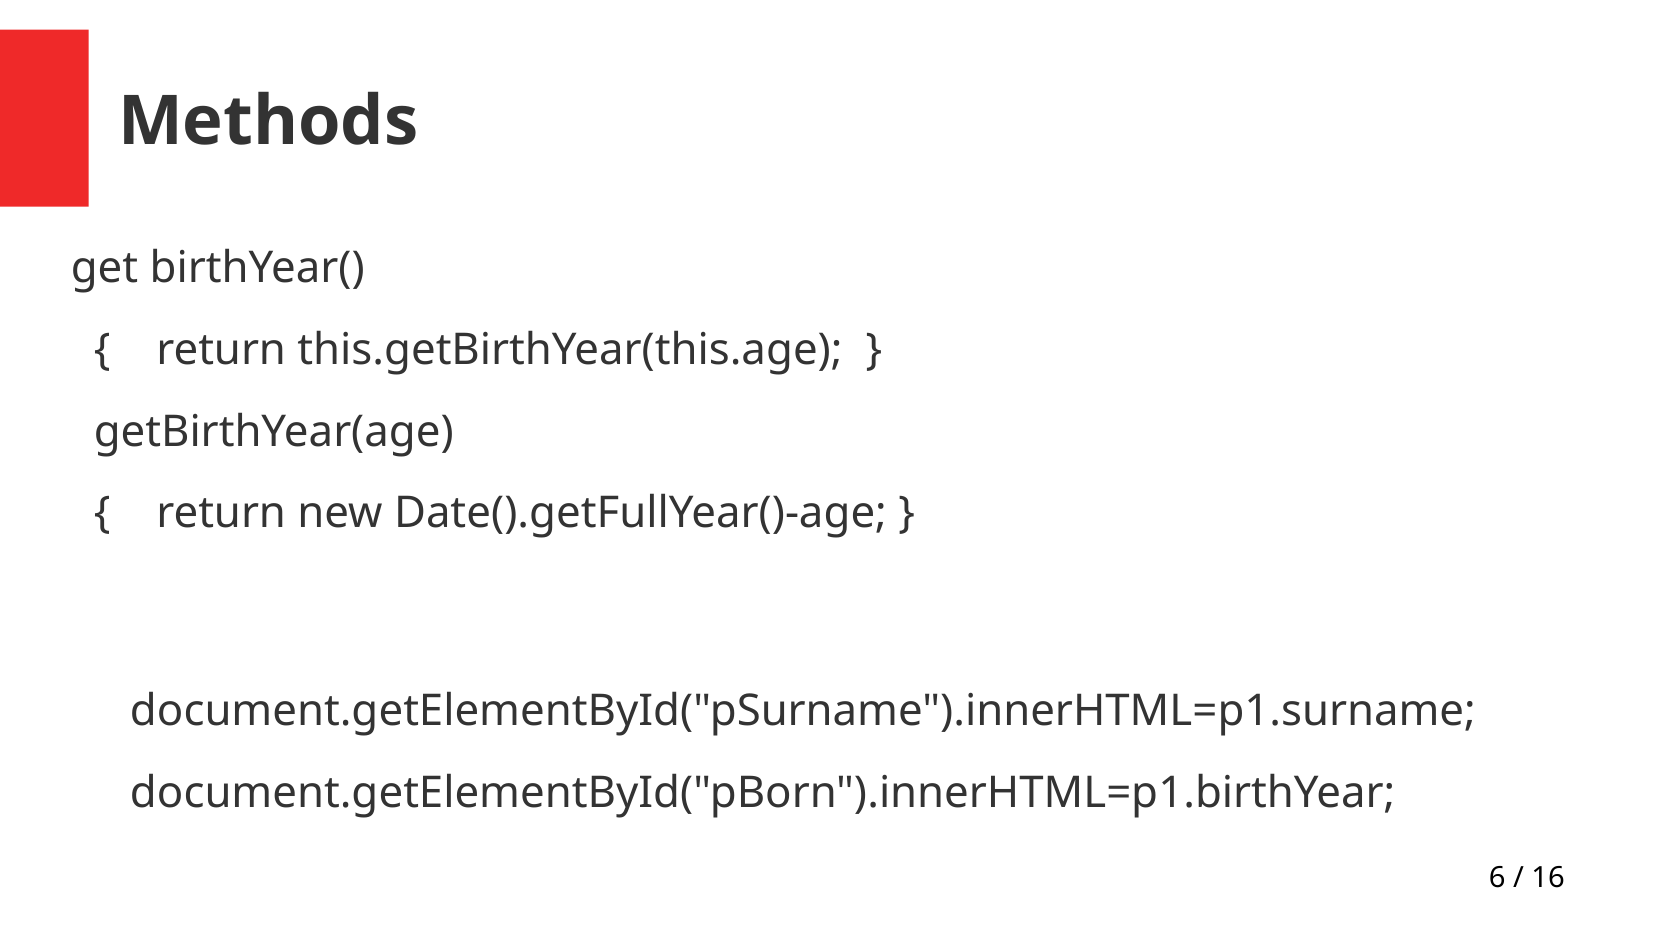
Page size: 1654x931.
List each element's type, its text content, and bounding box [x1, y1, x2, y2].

list get birthYear() { return this.getBirthYear(this.age); } getBirthYear(age) { return new Date().getFullYear()-age; } [0, 236, 1418, 562]
title Methods [118, 29, 1595, 207]
list document.getElementById("pSurname").innerHTML=p1.surname; document.getElementById("pBorn").innerHTML=p1.birthYear; [59, 679, 1625, 886]
